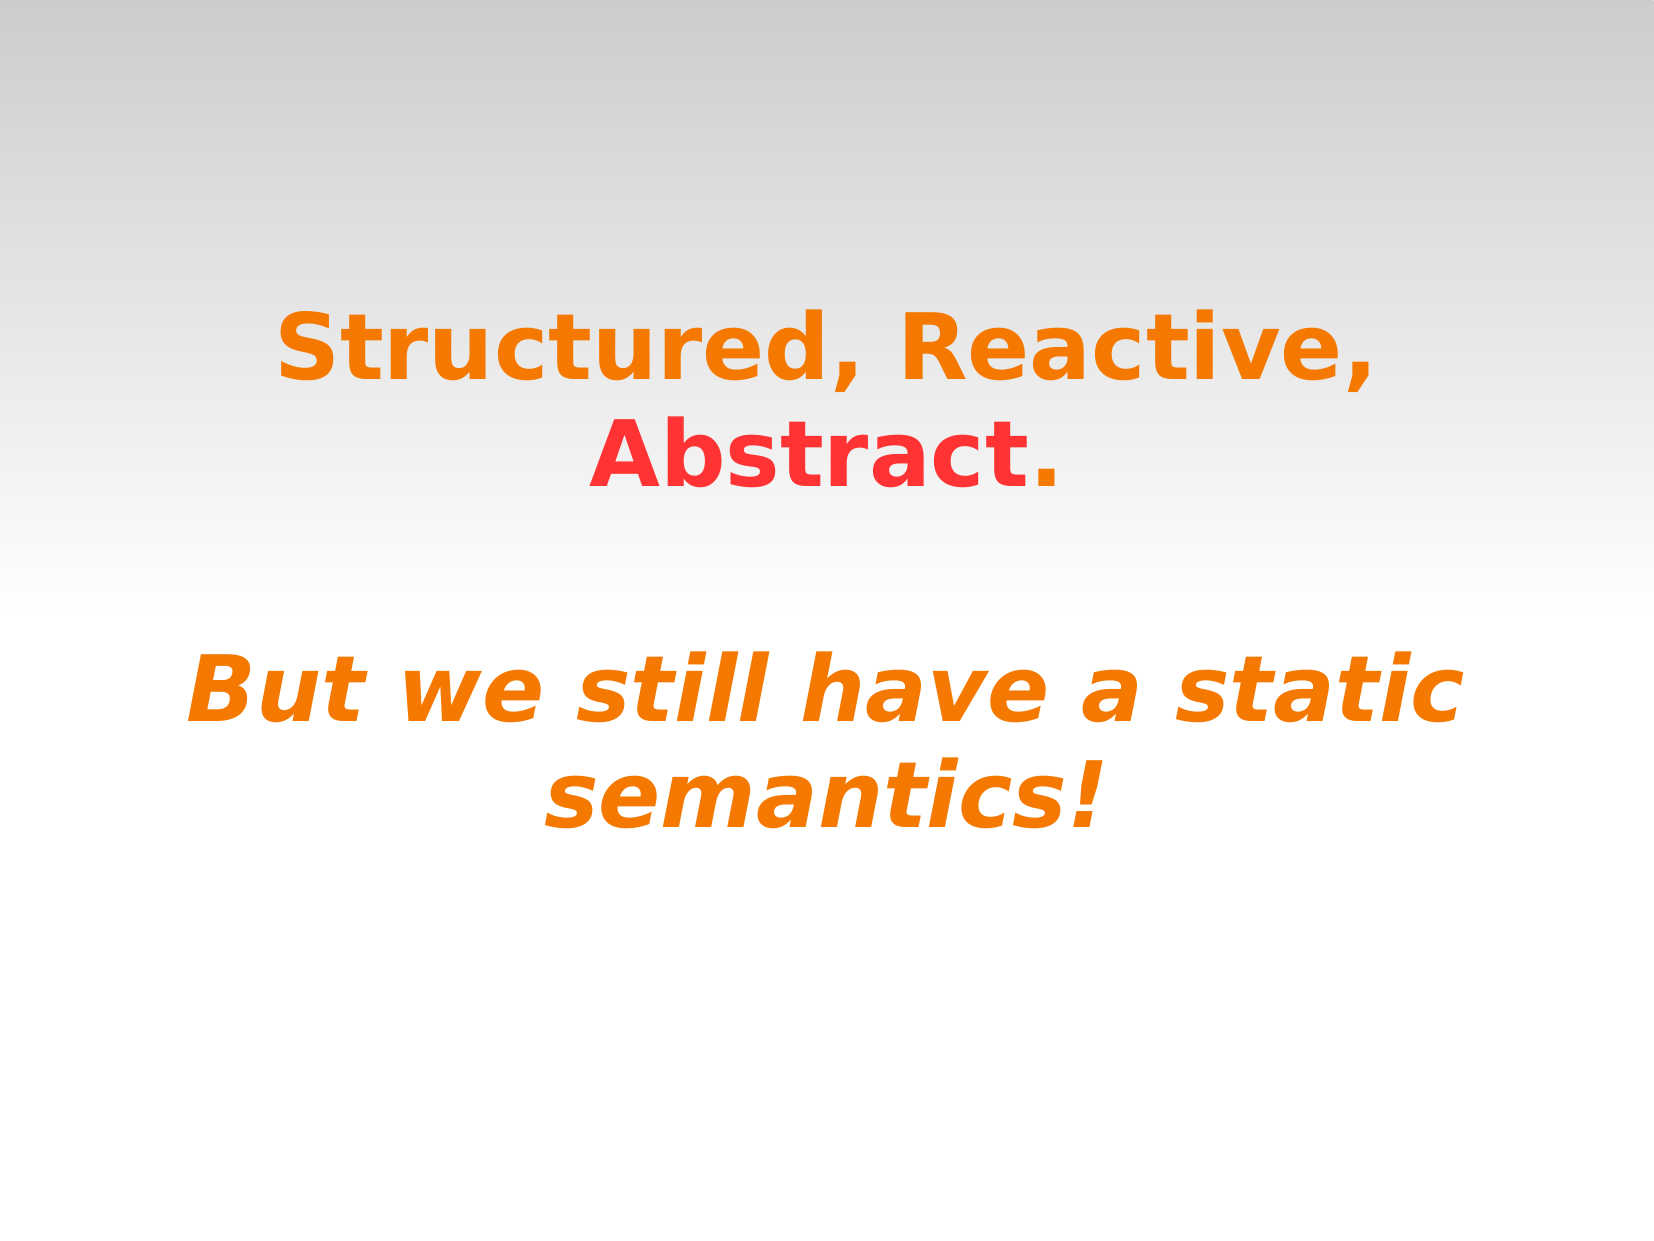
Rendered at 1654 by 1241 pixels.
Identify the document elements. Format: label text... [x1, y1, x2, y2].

title But we still have a static semantics! [82, 635, 1571, 850]
title Structured, Reactive, Abstract. [82, 293, 1571, 509]
